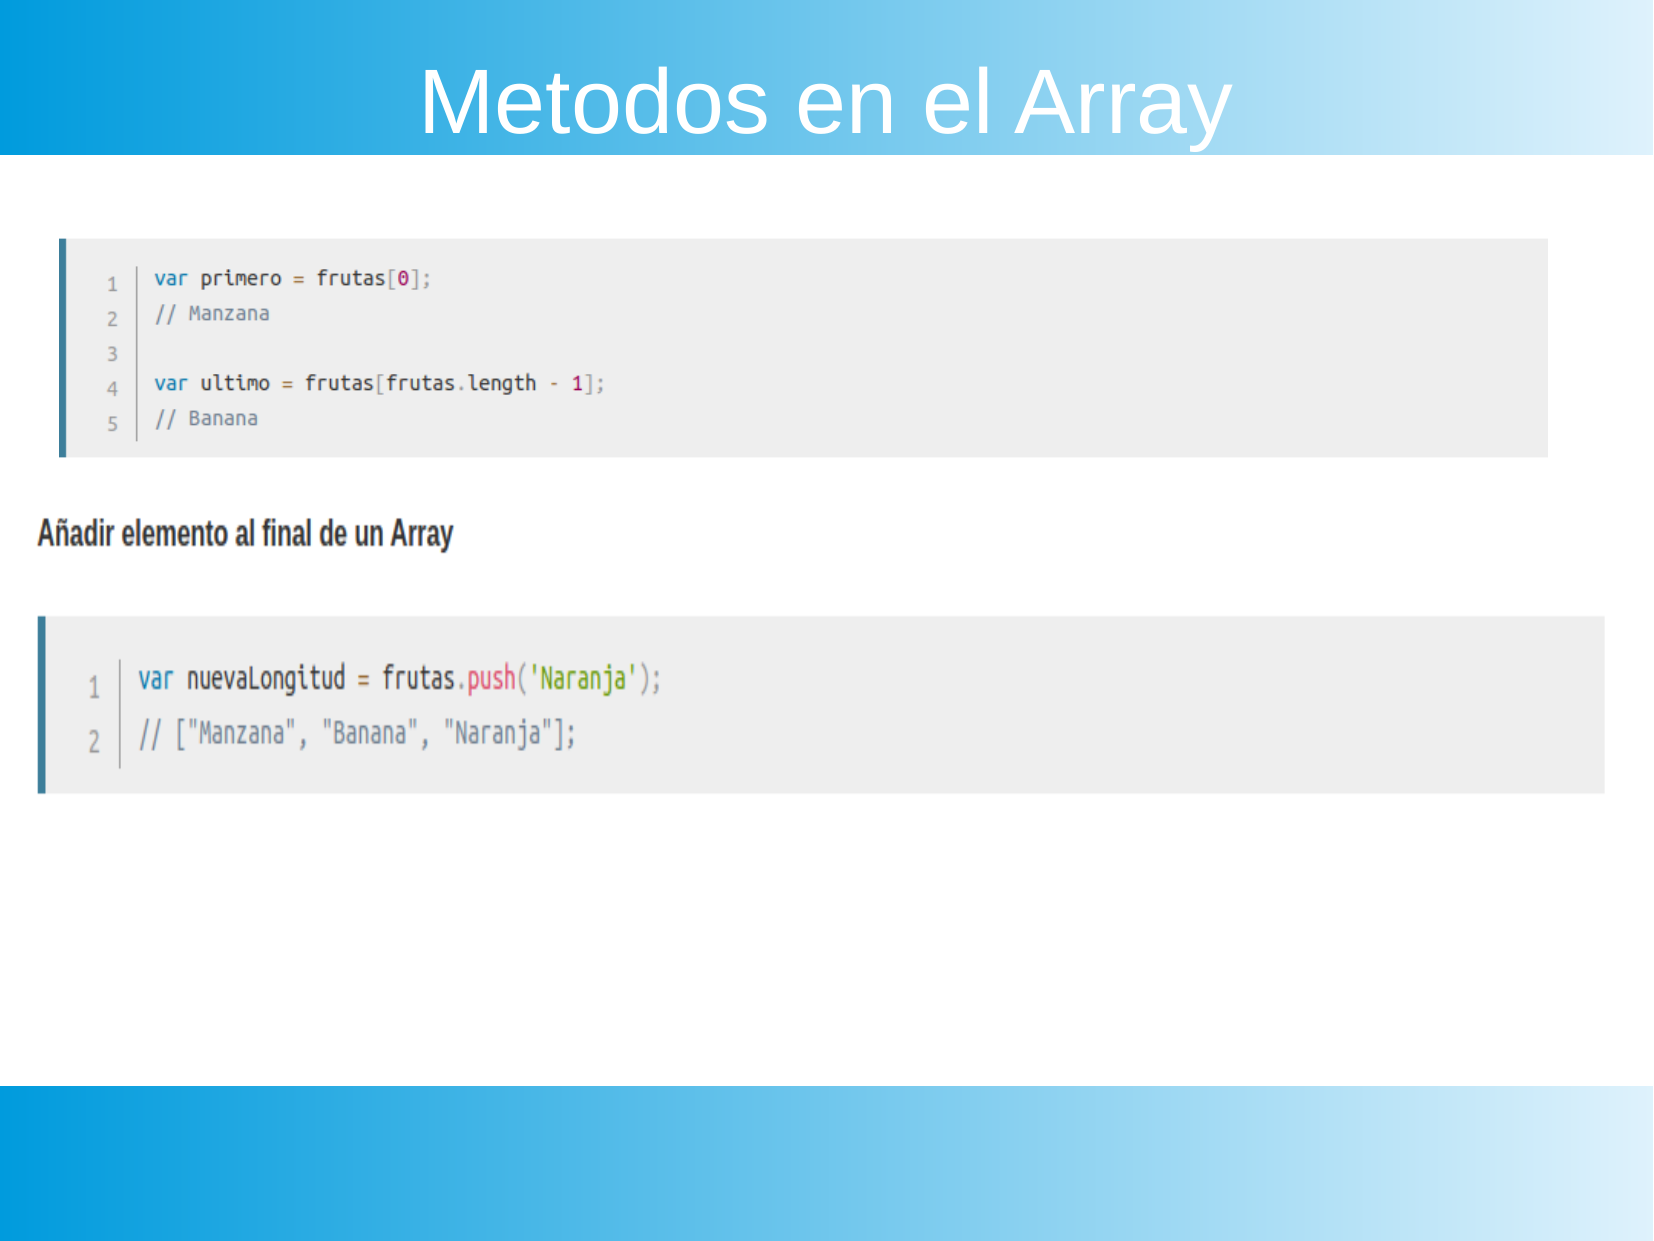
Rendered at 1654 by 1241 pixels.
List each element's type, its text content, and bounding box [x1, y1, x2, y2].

title Metodos en el Array [82, 49, 1571, 155]
picture [35, 501, 1608, 802]
picture [59, 236, 1548, 459]
